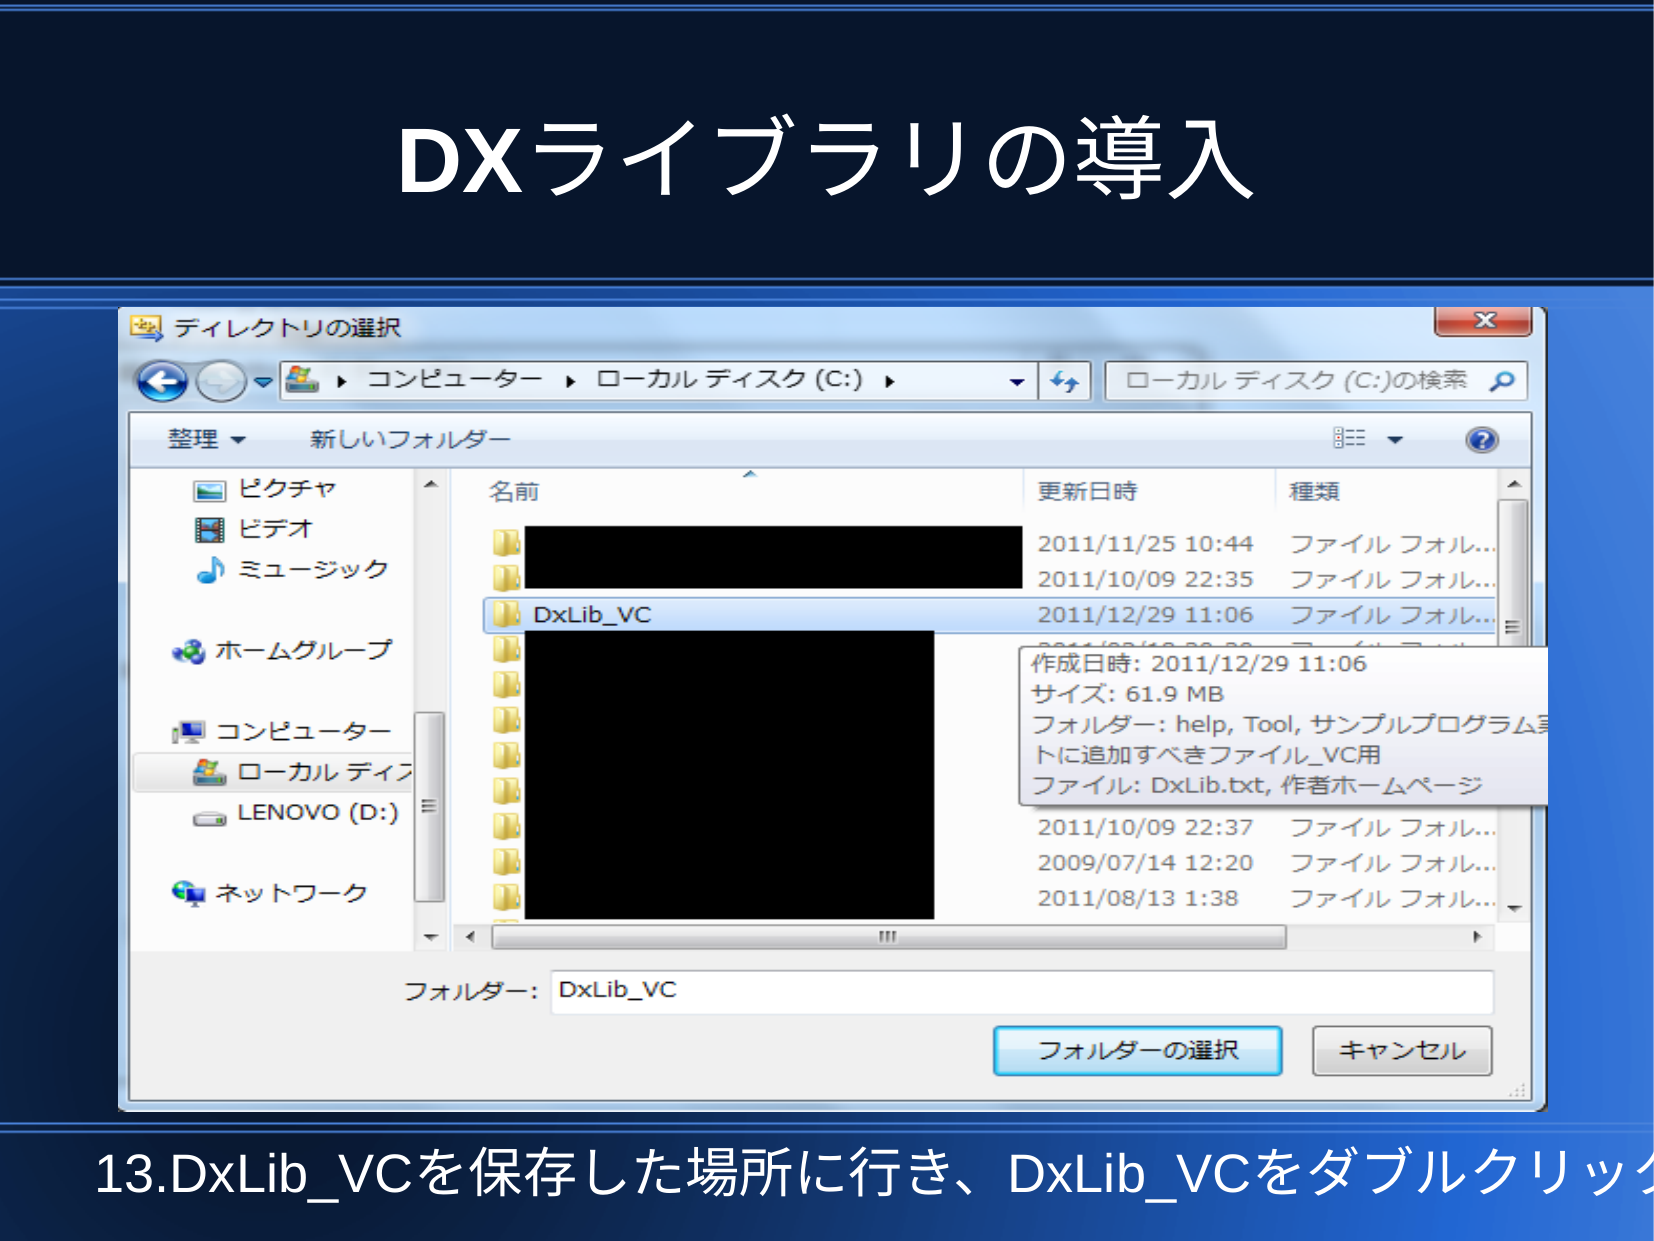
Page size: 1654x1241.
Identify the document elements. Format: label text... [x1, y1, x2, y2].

text_box 13.DxLib_VCを保存した場所に行き、DxLib_VCをダブルクリック [79, 1122, 1583, 1241]
picture [0, 0, 1654, 1241]
title DXライブラリの導入 [82, 49, 1571, 257]
